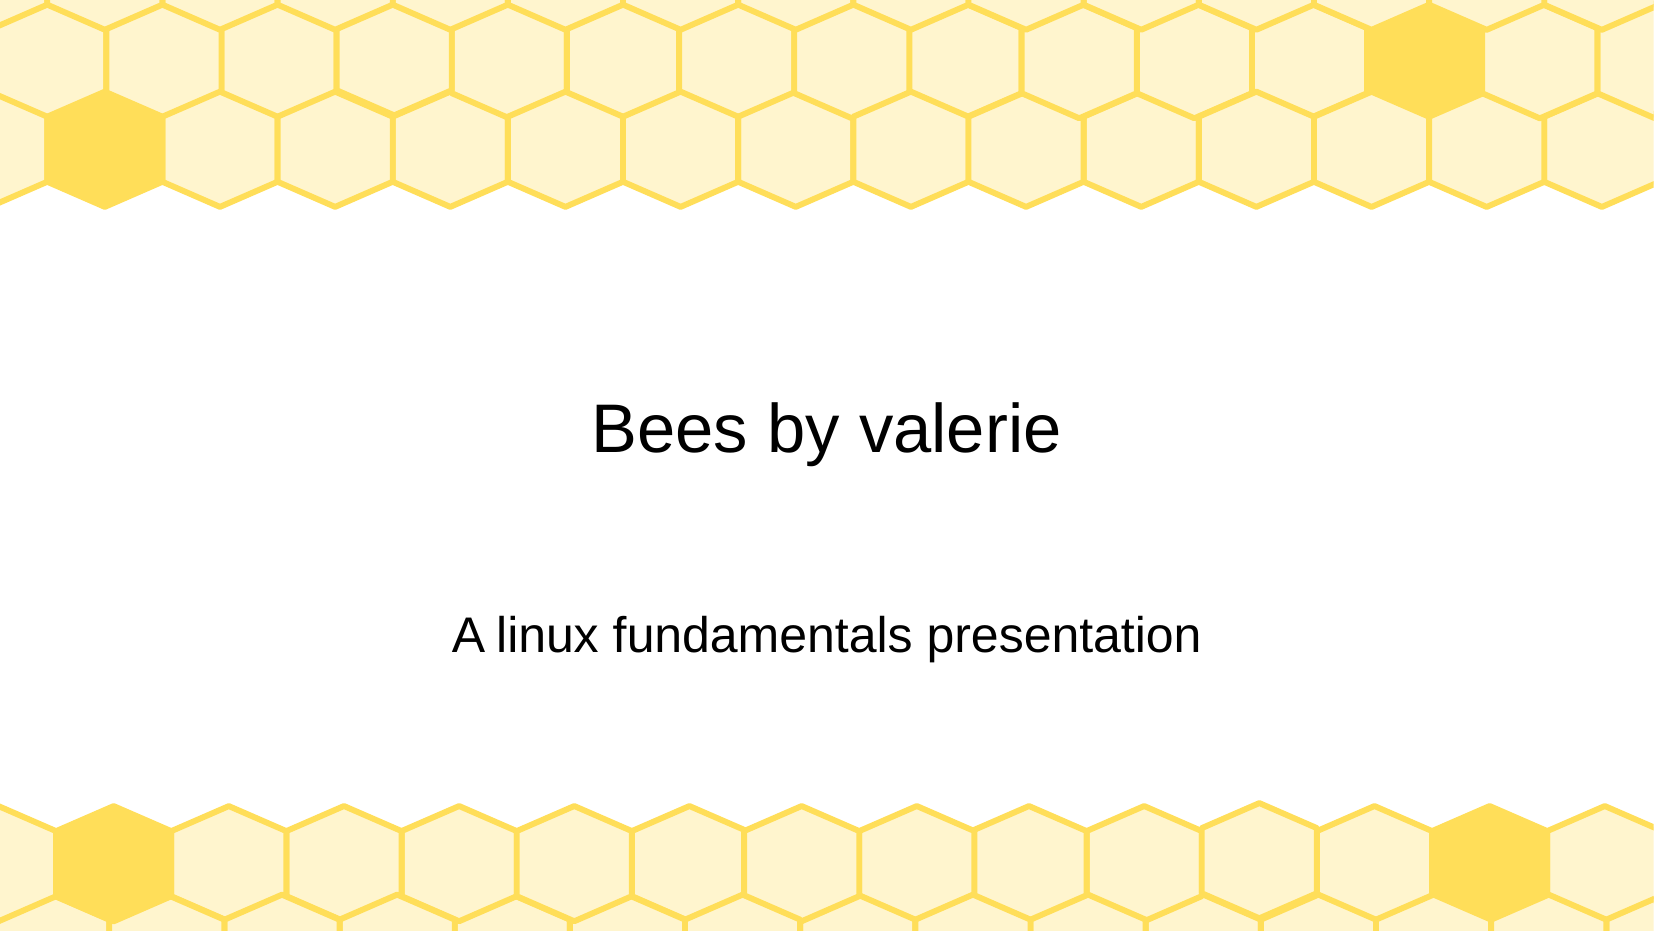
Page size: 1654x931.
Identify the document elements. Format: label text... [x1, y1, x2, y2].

title Bees by valerie [88, 324, 1565, 532]
subtitle A linux fundamentals presentation [88, 561, 1565, 709]
